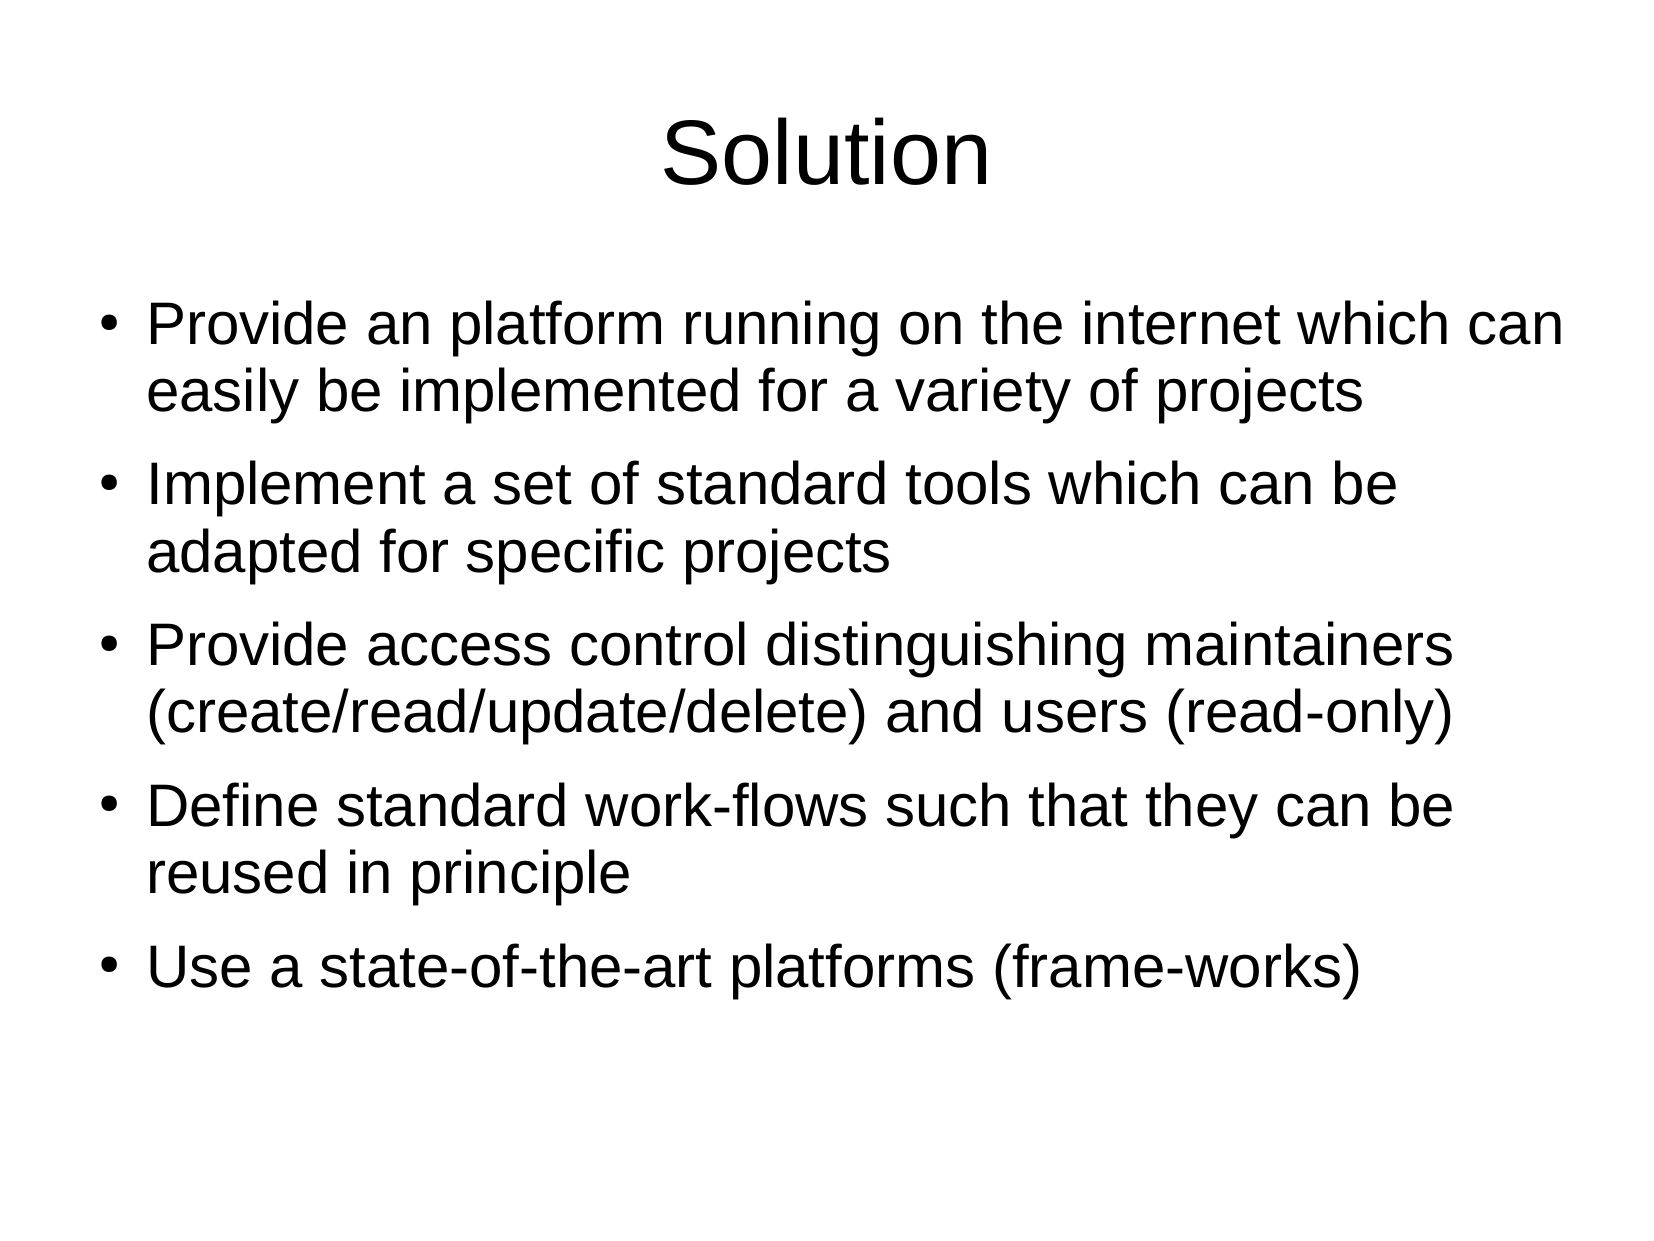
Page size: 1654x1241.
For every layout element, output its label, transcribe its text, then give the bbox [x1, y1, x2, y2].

list Provide an platform running on the internet which can easily be implemented for a variety of projects Implement a set of standard tools which can be adapted for specific projects Provide access control distinguishing maintainers (create/read/update/delete) and users (read-only) Define standard work-flows such that they can be reused in principle Use a state-of-the-art platforms (frame-works) [82, 290, 1571, 1010]
title Solution [82, 49, 1571, 257]
